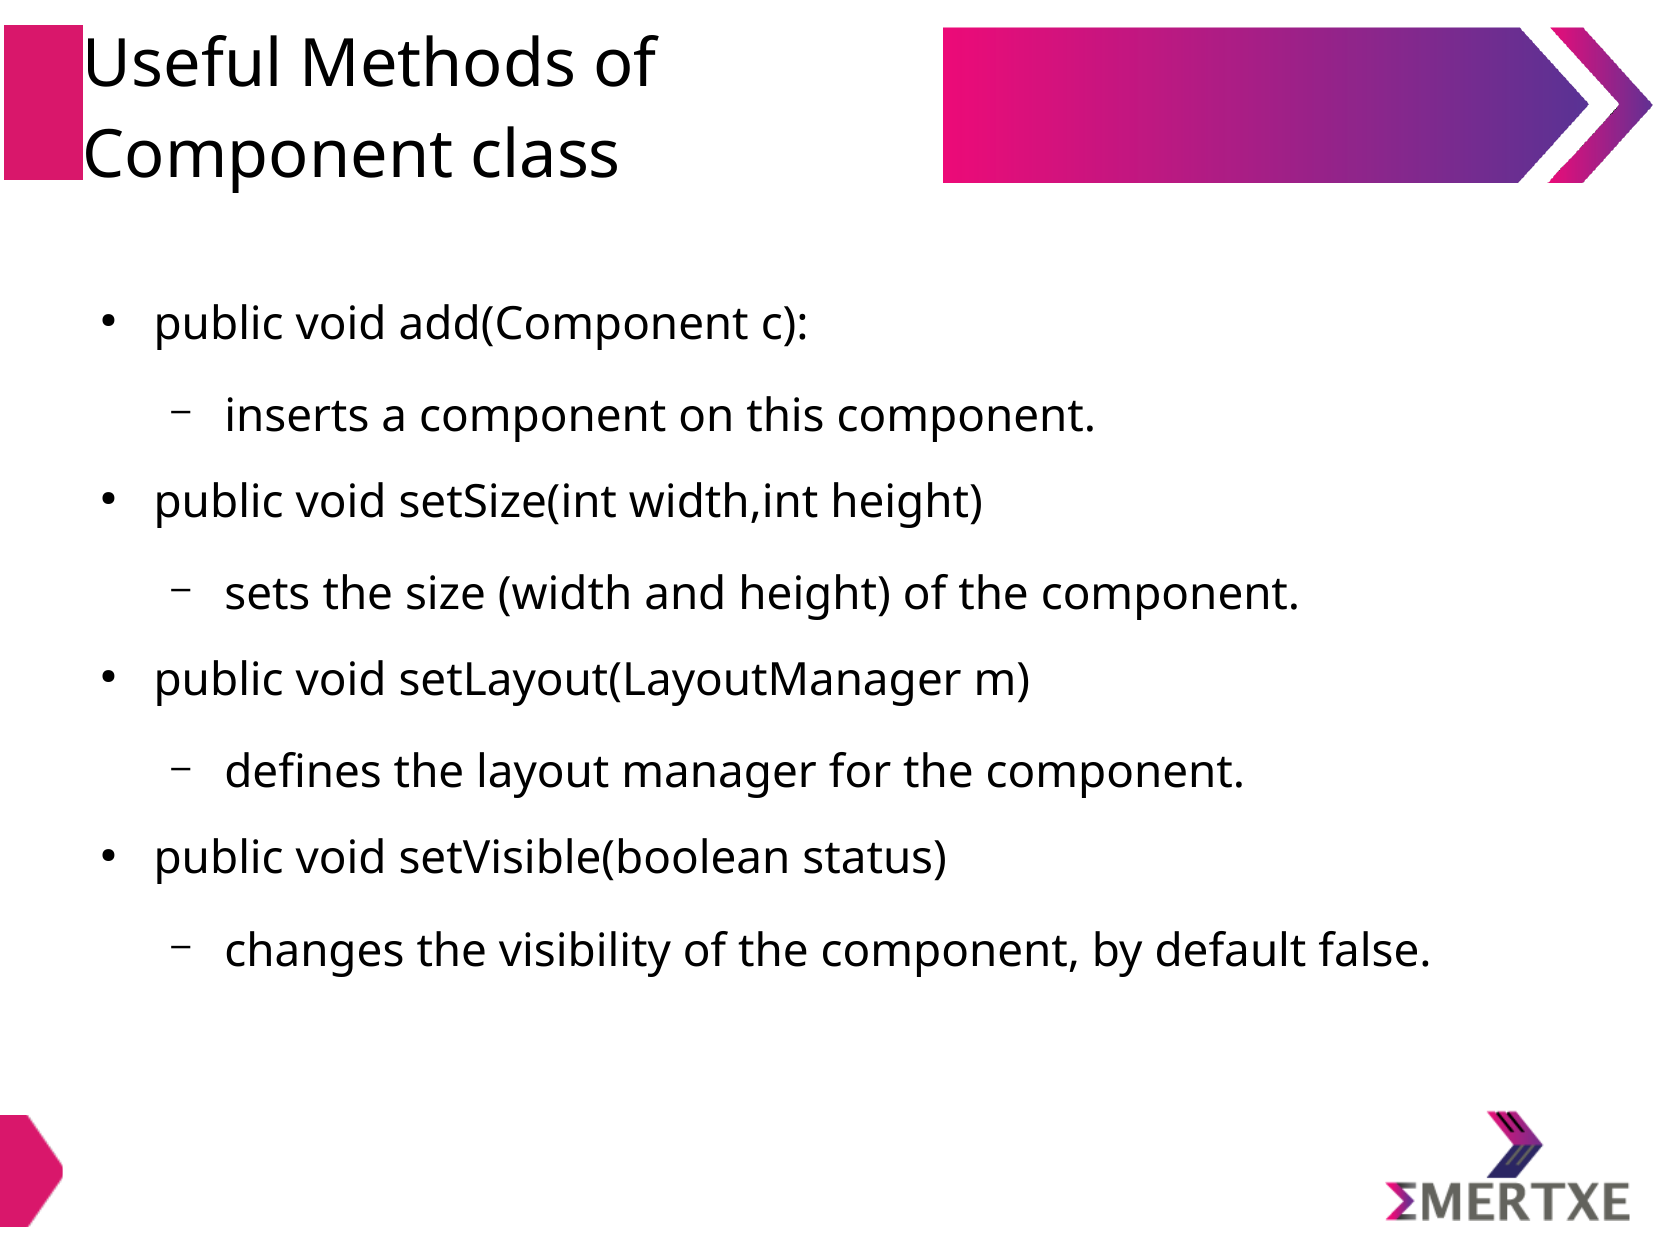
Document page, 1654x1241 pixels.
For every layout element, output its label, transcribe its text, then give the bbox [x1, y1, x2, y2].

list public void add(Component c): inserts a component on this component. public void setSize(int width,int height) sets the size (width and height) of the component. public void setLayout(LayoutManager m) defines the layout manager for the component. public void setVisible(boolean status) changes the visibility of the component, by default false. [82, 290, 1571, 1010]
title Useful Methods of Component class [82, 2, 1571, 210]
picture [1571, 27, 1653, 183]
picture [1385, 1107, 1631, 1221]
